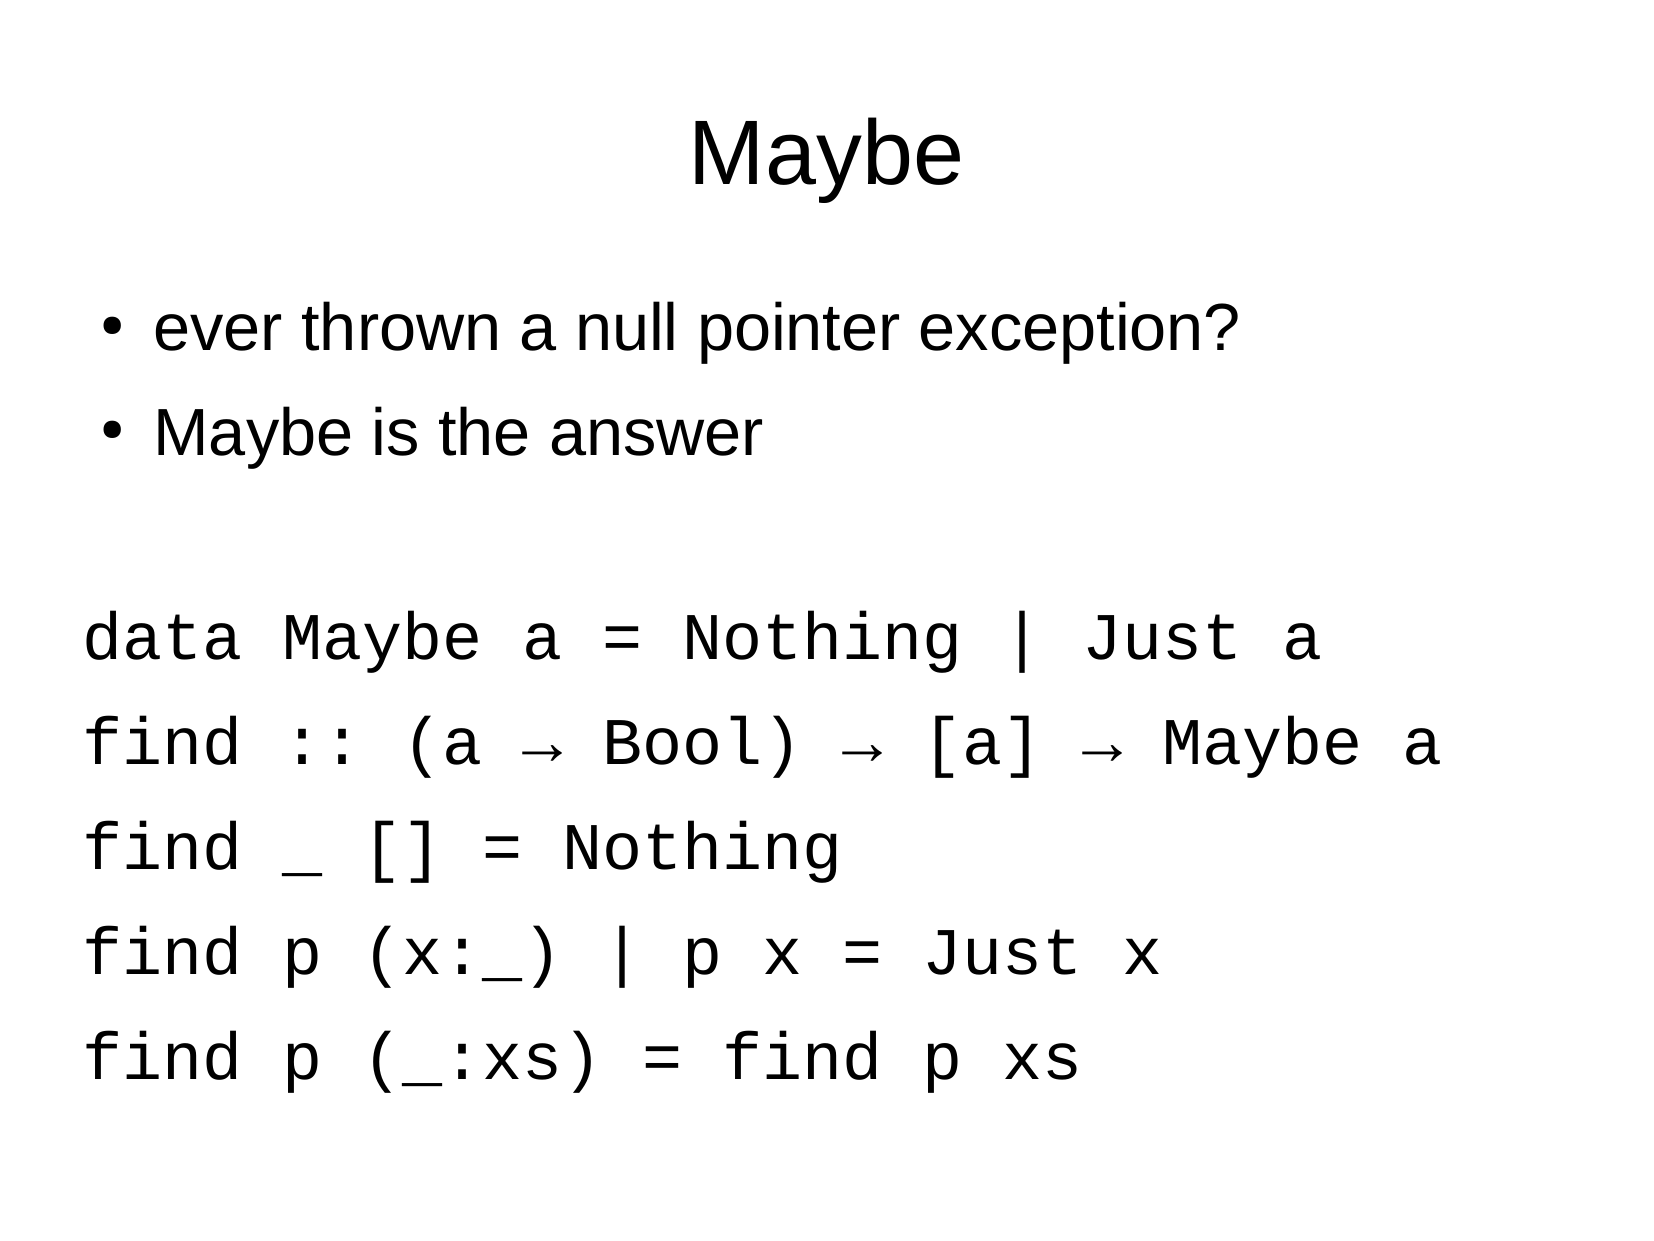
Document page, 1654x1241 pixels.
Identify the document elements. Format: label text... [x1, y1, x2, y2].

title Maybe [82, 49, 1571, 257]
list ever thrown a null pointer exception? Maybe is the answer data Maybe a = Nothing | Just a find :: (a → Bool) → [a] → Maybe a find _ [] = Nothing find p (x:_) | p x = Just x find p (_:xs) = find p xs [82, 290, 1571, 1109]
